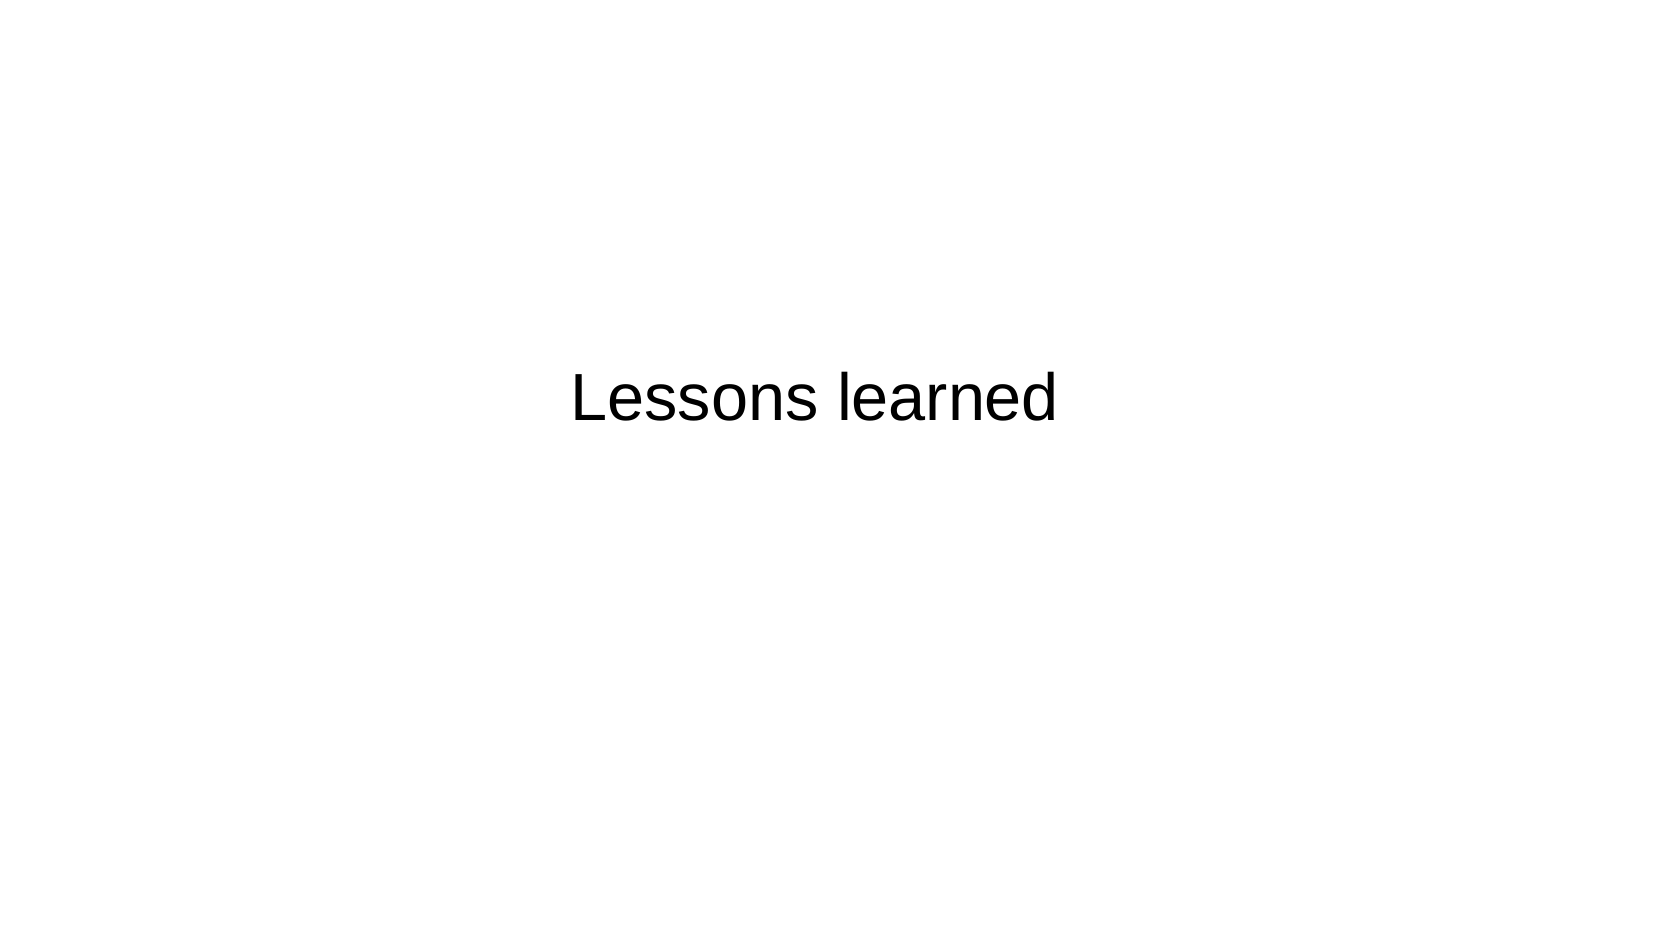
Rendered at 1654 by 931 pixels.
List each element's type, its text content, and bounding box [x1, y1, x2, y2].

subtitle Lessons learned [70, 37, 1559, 757]
